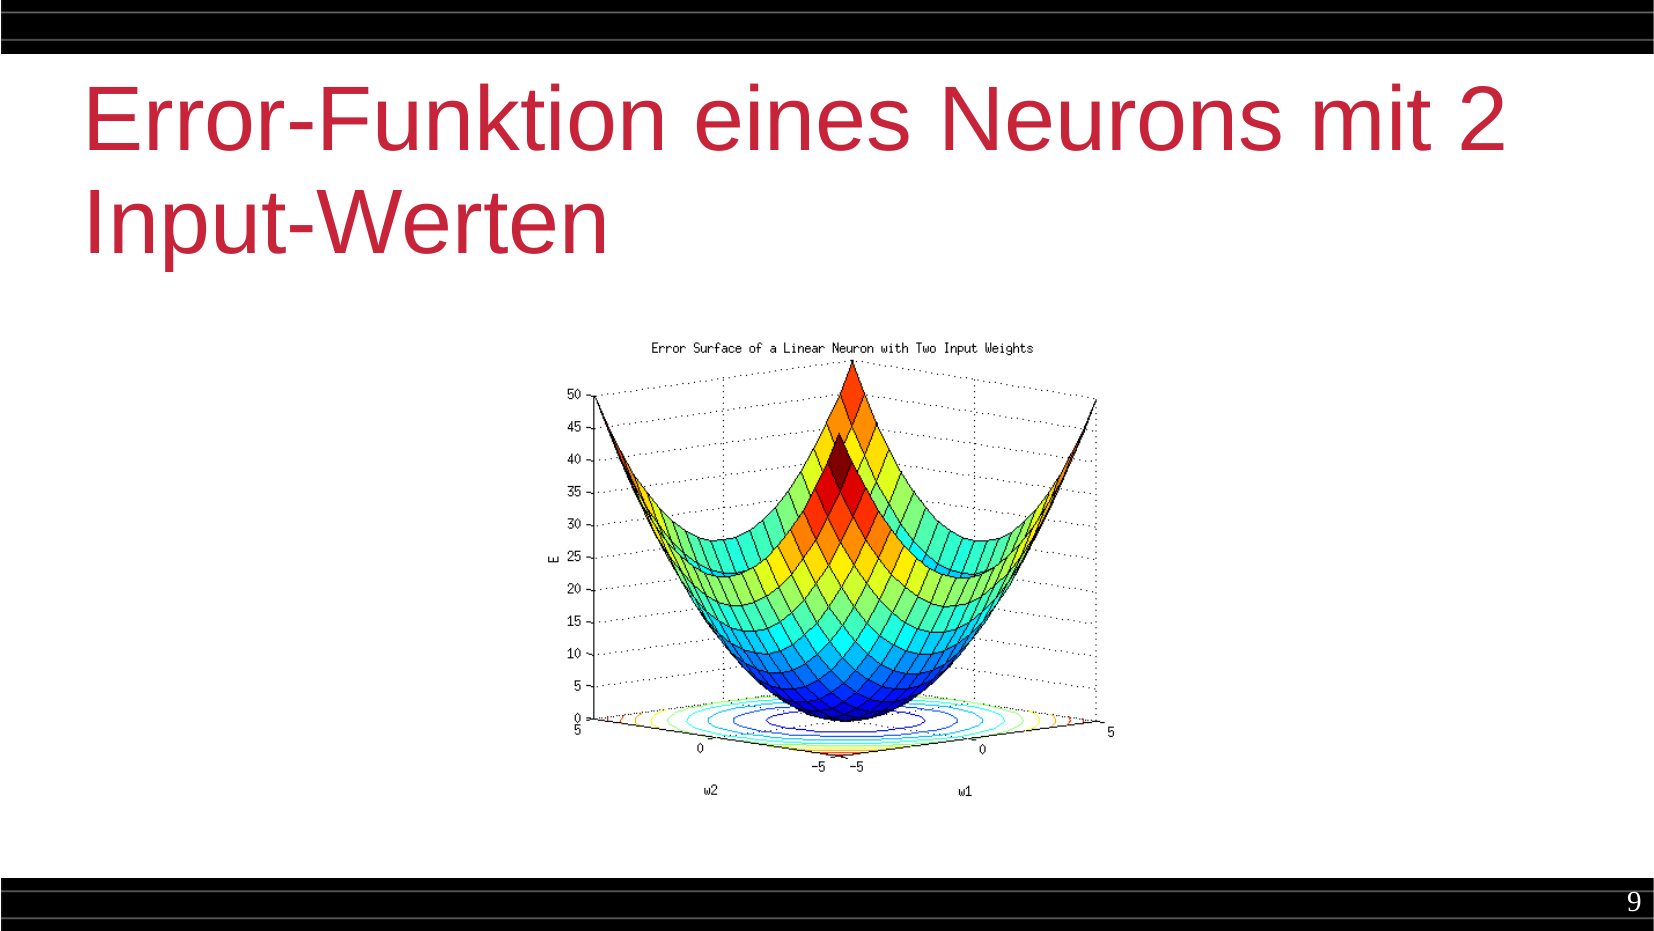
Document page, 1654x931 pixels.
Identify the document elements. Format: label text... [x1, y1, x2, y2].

title Error-Funktion eines Neurons mit 2 Input-Werten [82, 84, 1571, 257]
picture [1, 0, 1654, 54]
picture [1, 878, 1654, 931]
picture [510, 324, 1158, 811]
